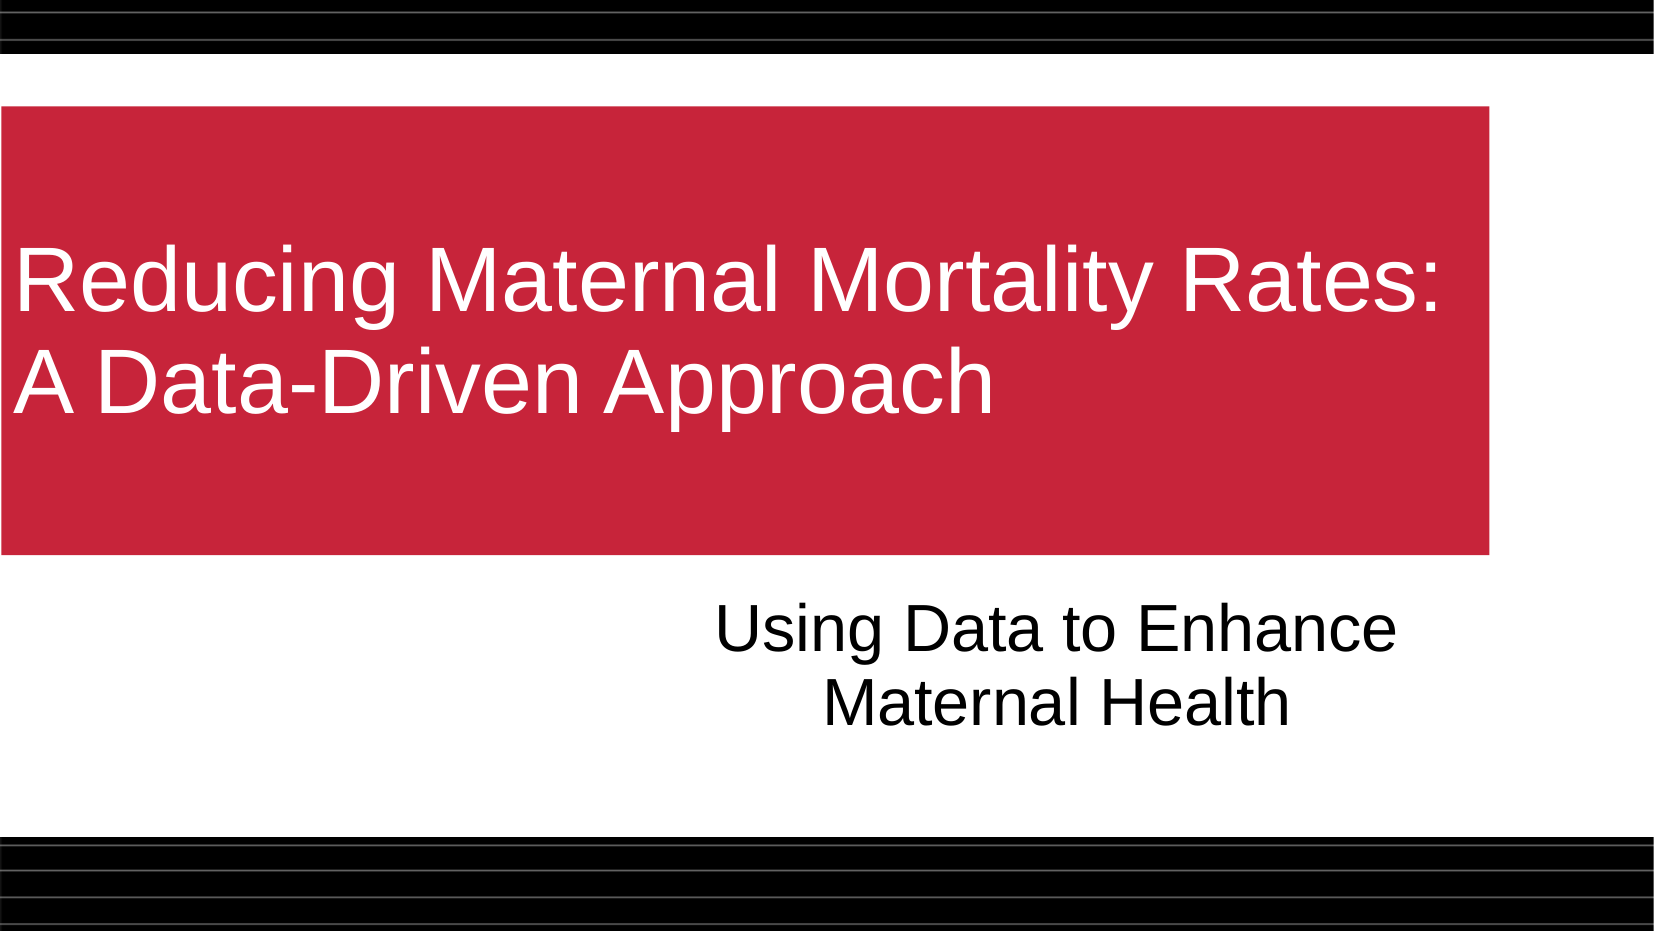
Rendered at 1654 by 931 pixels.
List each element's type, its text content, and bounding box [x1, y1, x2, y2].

picture [0, 837, 1654, 931]
picture [0, 0, 1654, 54]
subtitle Using Data to Enhance Maternal Health [625, 590, 1489, 804]
title Reducing Maternal Mortality Rates: A Data-Driven Approach [1, 106, 1490, 556]
